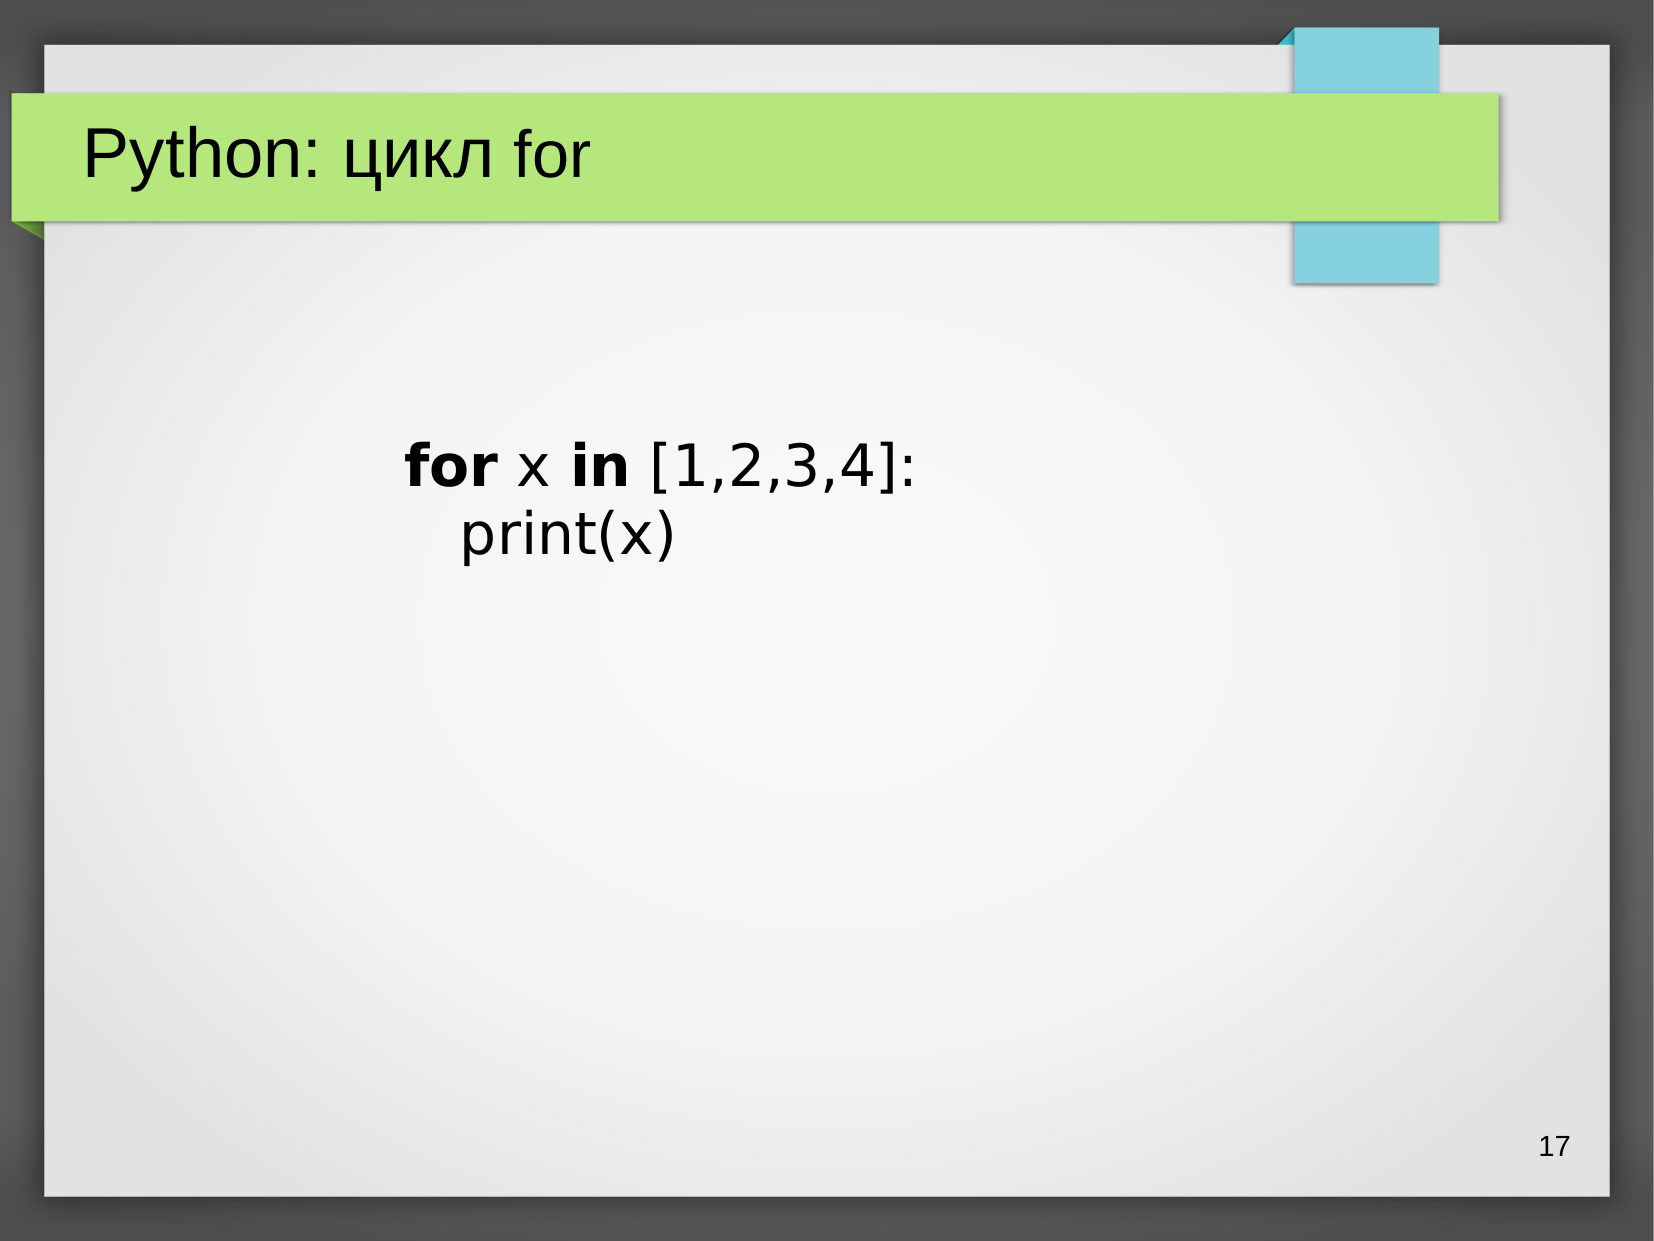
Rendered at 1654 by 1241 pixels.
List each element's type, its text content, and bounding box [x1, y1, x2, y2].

title Python: цикл for [82, 49, 1571, 257]
text_box for x in [1,2,3,4]: print(x) [389, 425, 1140, 993]
picture [0, 0, 1654, 1241]
